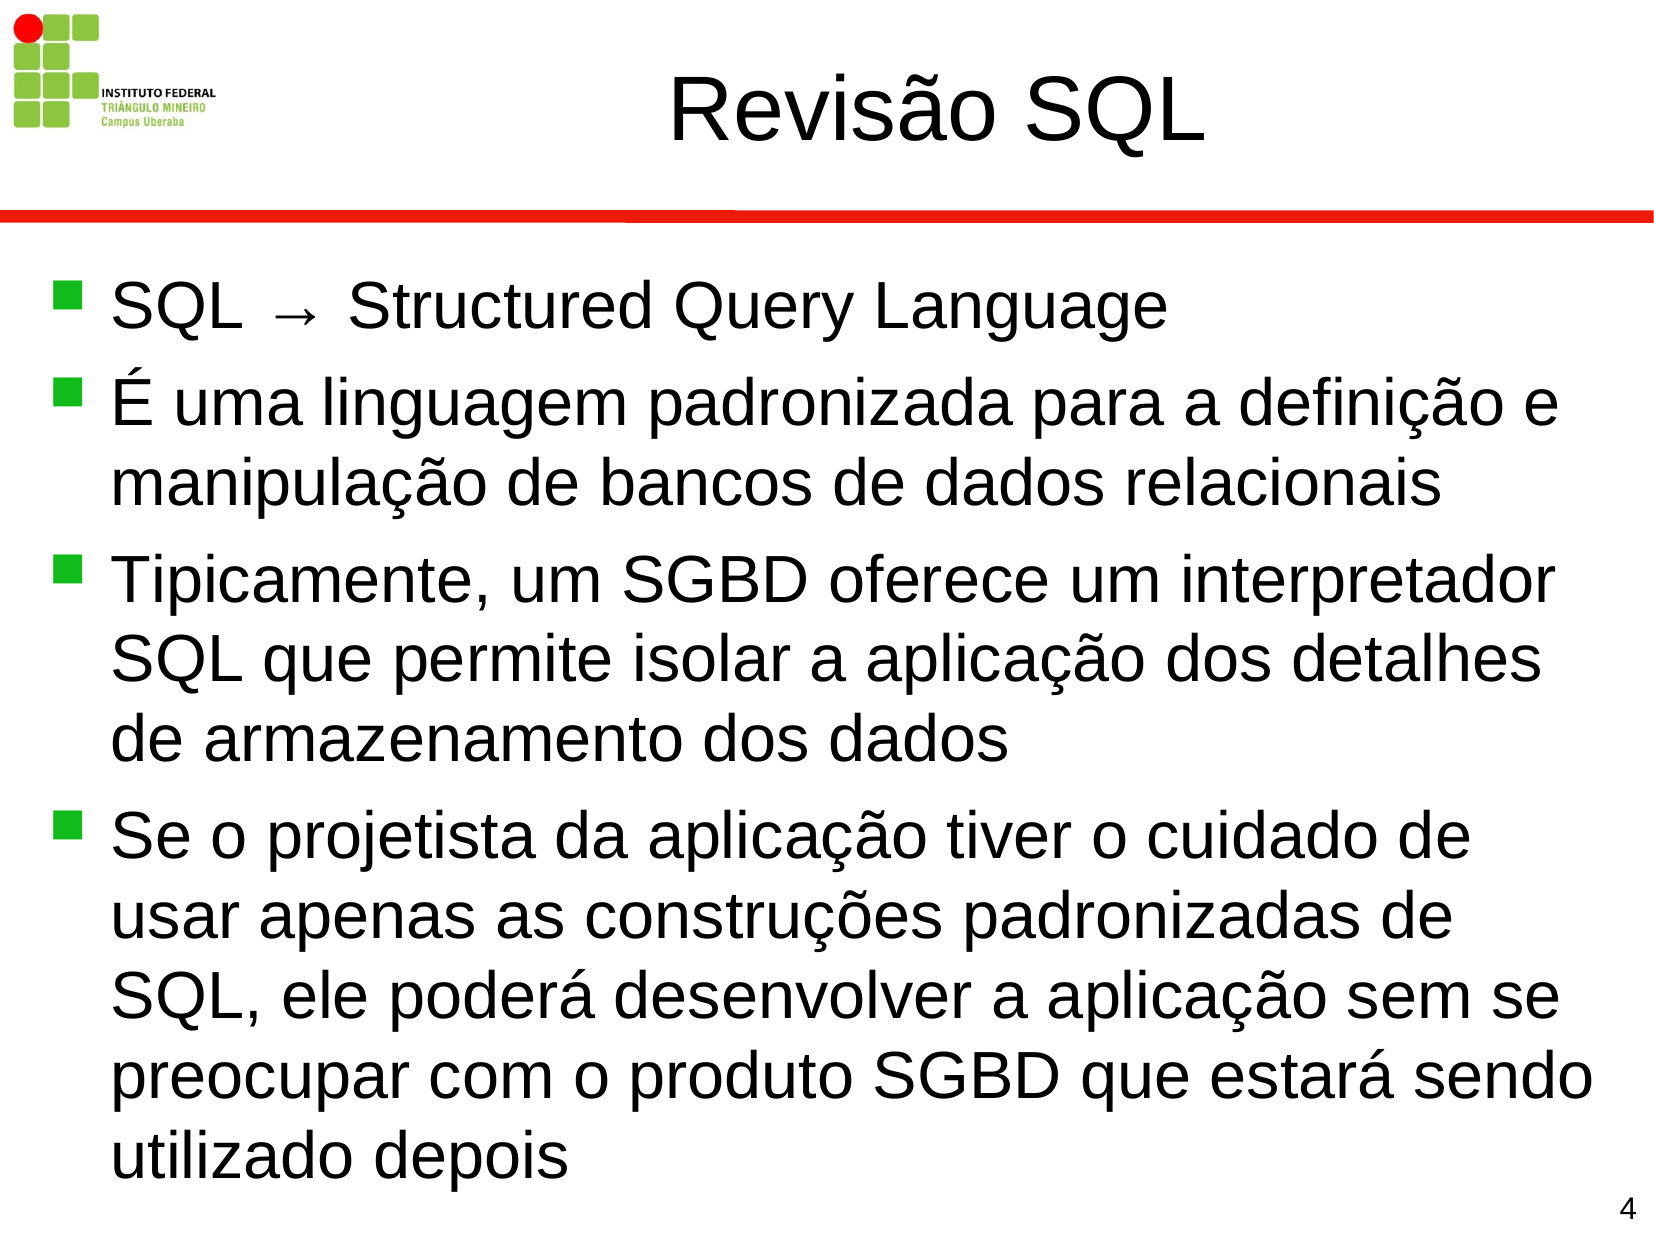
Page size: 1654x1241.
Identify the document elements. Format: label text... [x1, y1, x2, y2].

text_box Revisão SQL [253, 0, 1622, 207]
text_box <número> [1185, 1179, 1654, 1220]
picture [0, 2, 228, 139]
text_box SQL → Structured Query Language É uma linguagem padronizada para a definição e manipulação de bancos de dados relacionais Tipicamente, um SGBD oferece um interpretador SQL que permite isolar a aplicação dos detalhes de armazenamento dos dados Se o projetista da aplicação tiver o cuidado de usar apenas as construções padronizadas de SQL, ele poderá desenvolver a aplicação sem se preocupar com o produto SGBD que estará sendo utilizado depois [32, 253, 1622, 1205]
